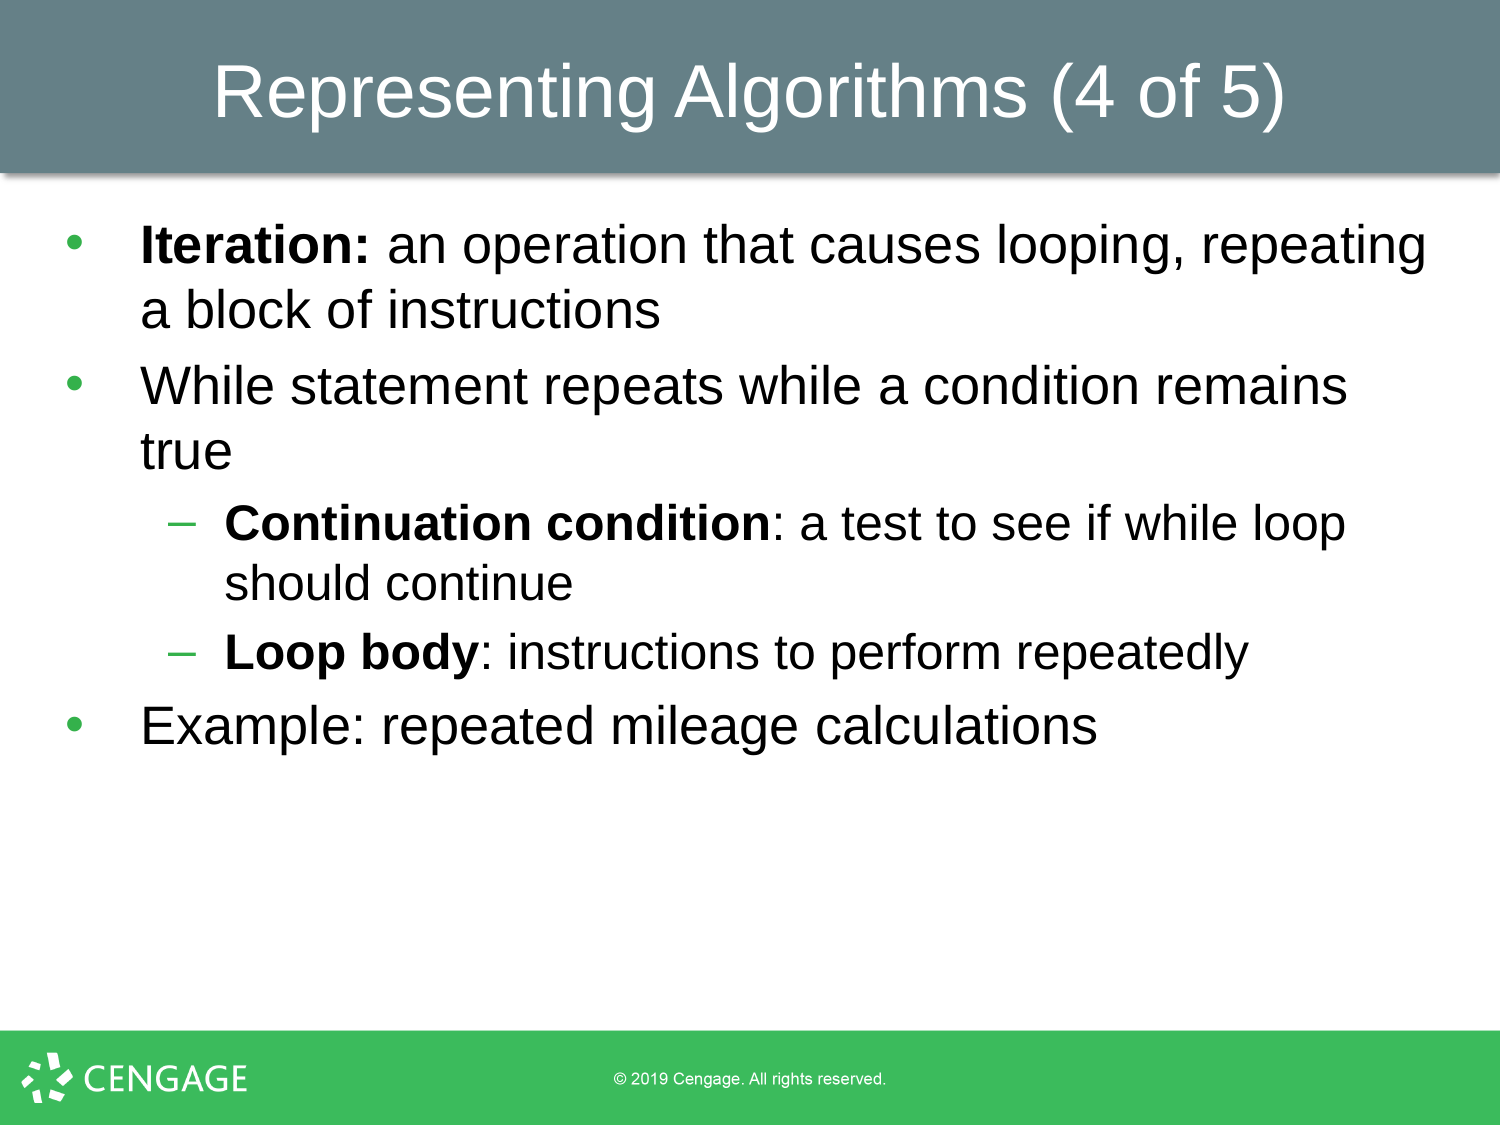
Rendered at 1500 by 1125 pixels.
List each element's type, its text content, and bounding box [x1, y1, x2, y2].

picture [0, 174, 1500, 1125]
title Representing Algorithms (4 of 5) [0, 0, 1500, 174]
list Iteration: an operation that causes looping, repeating a block of instructions While statement repeats while a condition remains true Continuation condition: a test to see if while loop should continue Loop body: instructions to perform repeatedly Example: repeated mileage calculations [40, 201, 1460, 1005]
